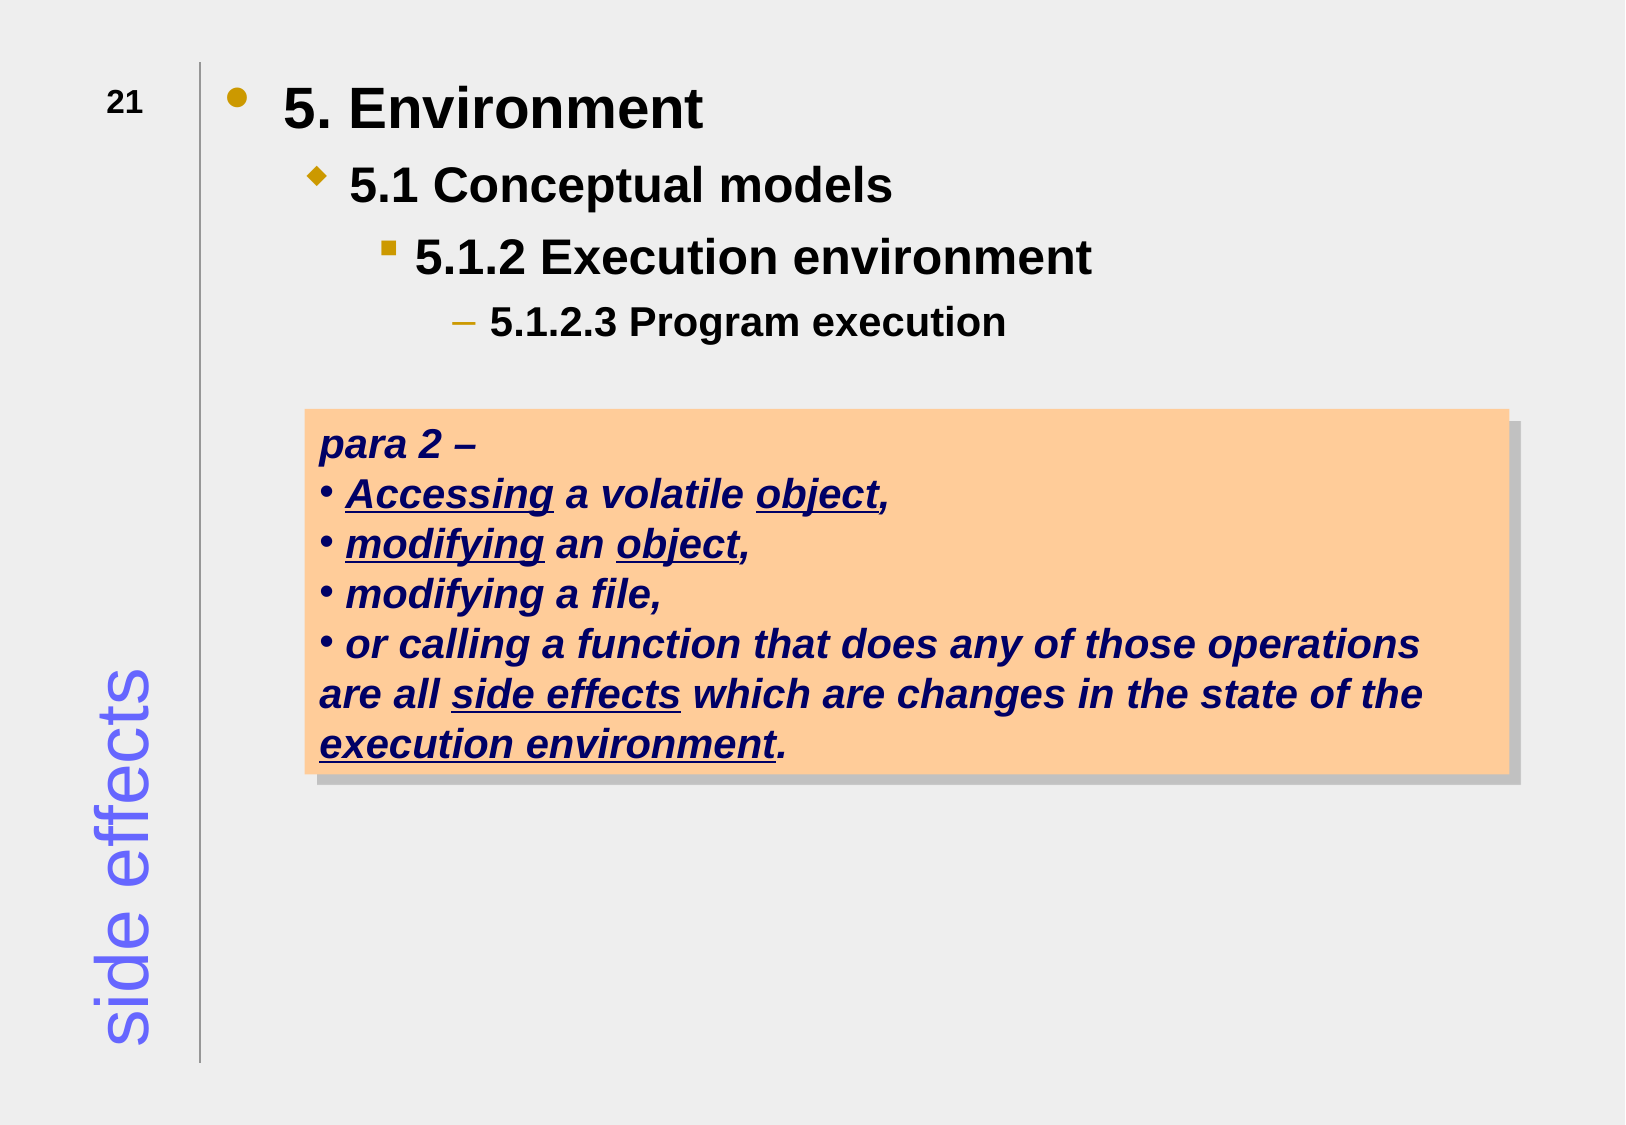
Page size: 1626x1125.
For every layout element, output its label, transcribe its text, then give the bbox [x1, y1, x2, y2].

title side effects [50, 187, 188, 1063]
list 5. Environment 5.1 Conceptual models 5.1.2 Execution environment 5.1.2.3 Program execution [212, 62, 1550, 1063]
text_box para 2 – Accessing a volatile object, modifying an object, modifying a file, or calling a function that does any of those operations are all side effects which are changes in the state of the execution environment. [304, 408, 1510, 775]
